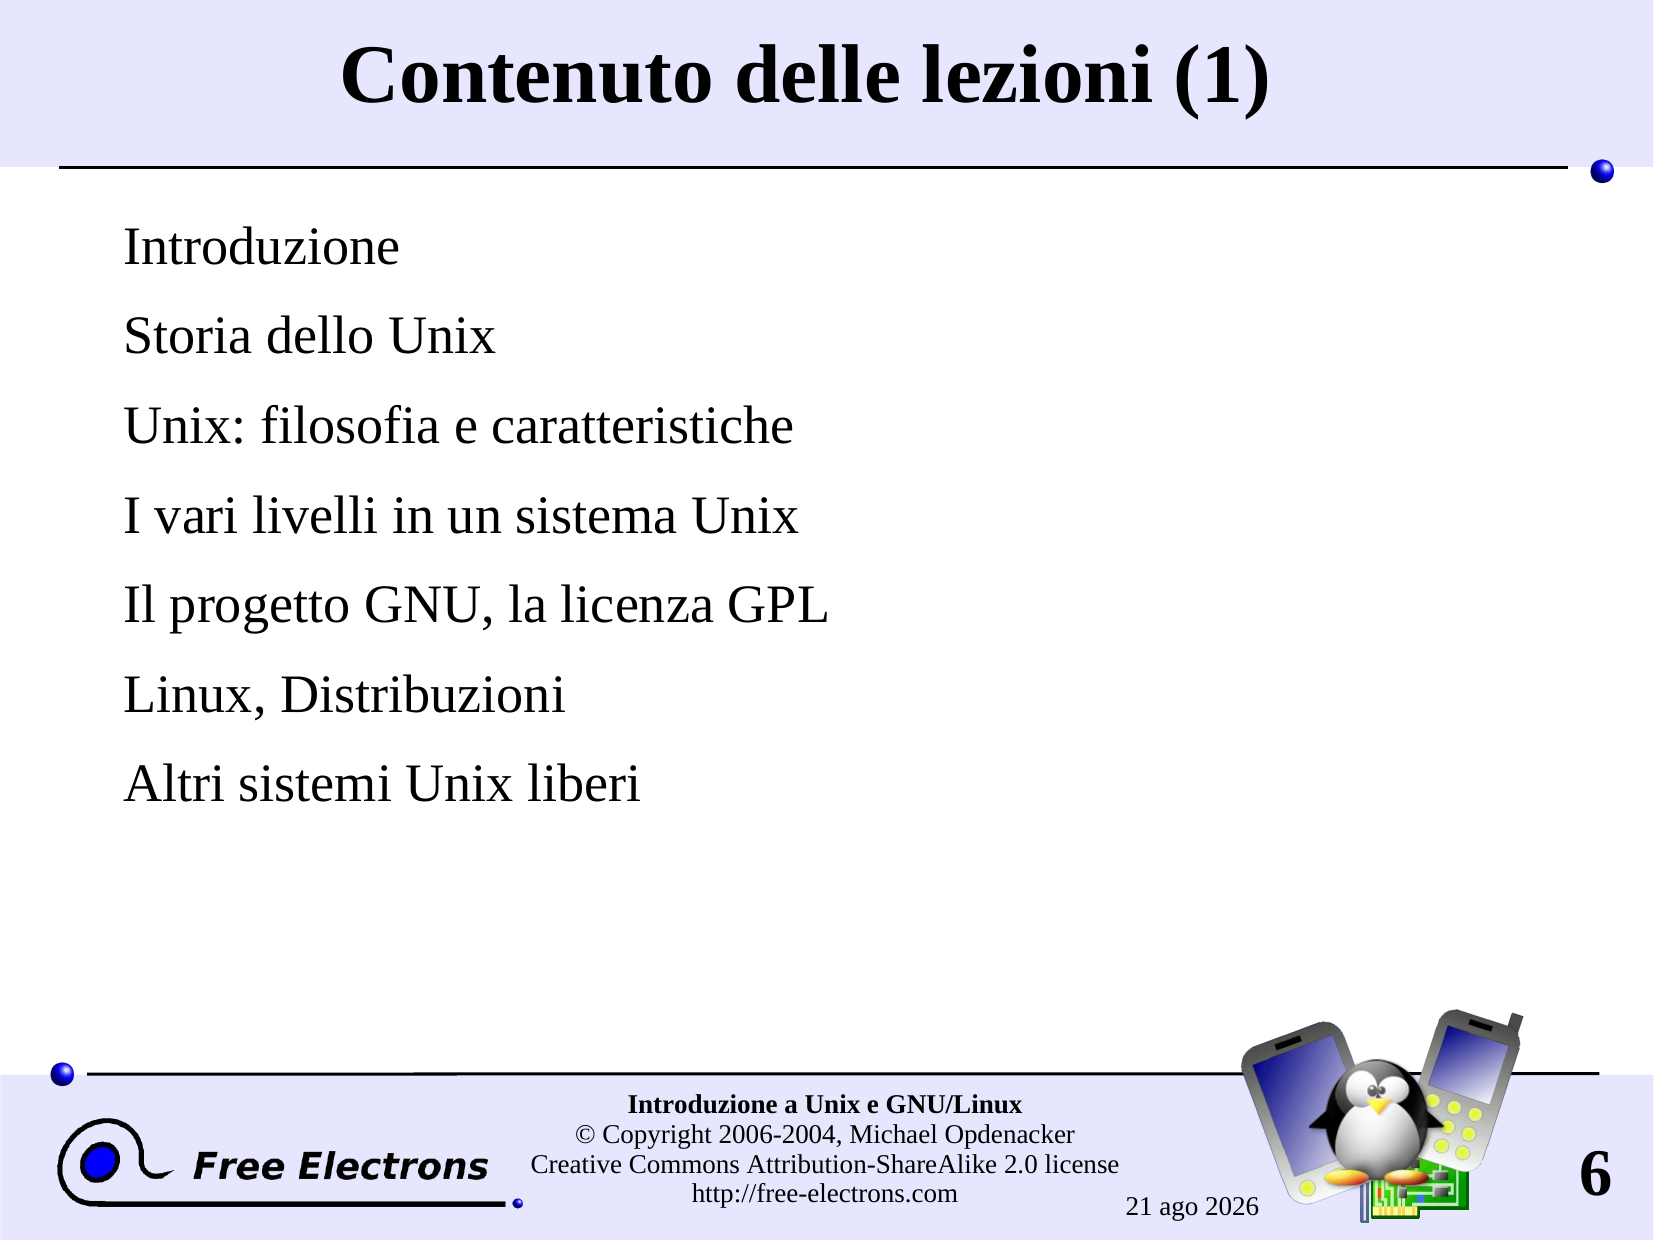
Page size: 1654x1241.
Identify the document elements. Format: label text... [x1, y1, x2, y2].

picture [50, 1107, 527, 1216]
list Introduzione Storia dello Unix Unix: filosofia e caratteristiche I vari livelli in un sistema Unix Il progetto GNU, la licenza GPL Linux, Distribuzioni Altri sistemi Unix liberi [105, 216, 1518, 1066]
picture [1231, 1007, 1538, 1241]
title Contenuto delle lezioni (1) [60, 20, 1551, 130]
